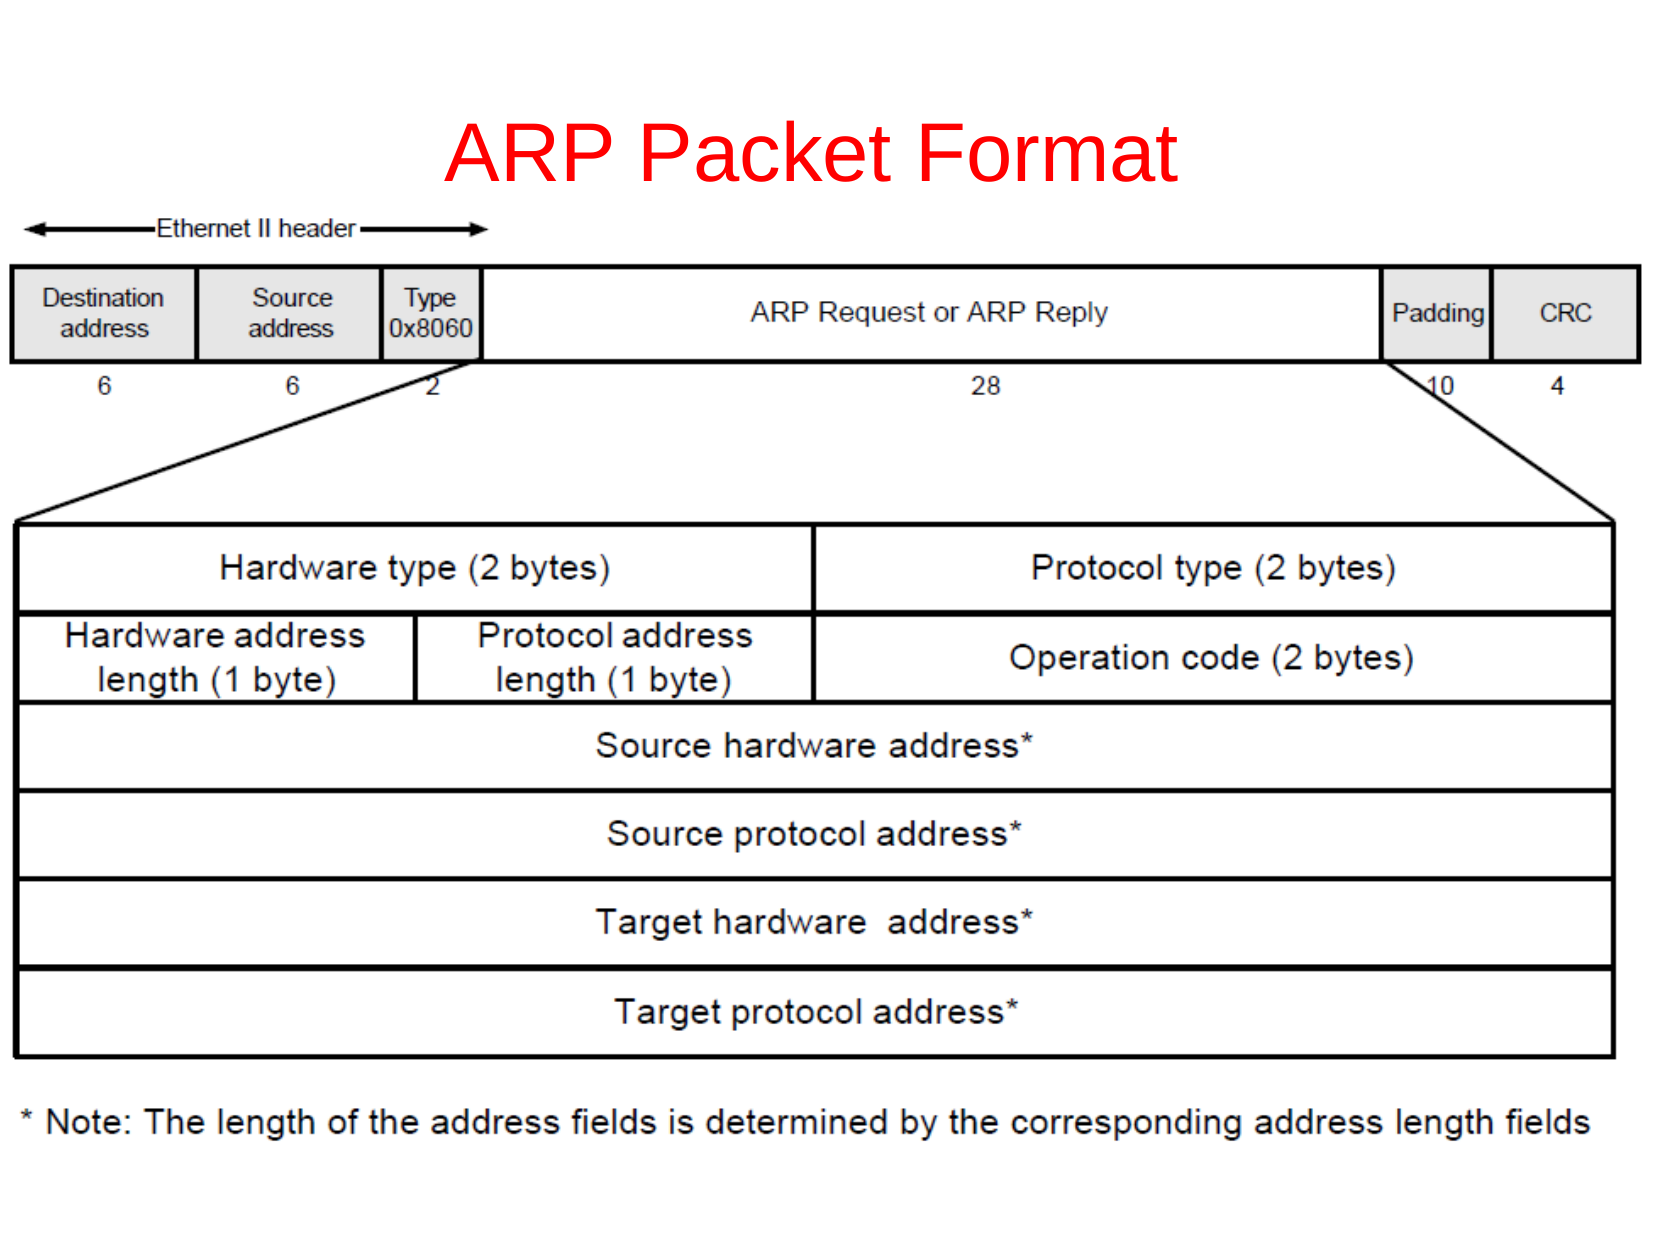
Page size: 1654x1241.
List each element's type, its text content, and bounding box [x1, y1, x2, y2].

picture [3, 217, 1654, 1158]
title ARP Packet Format [0, 49, 1654, 257]
